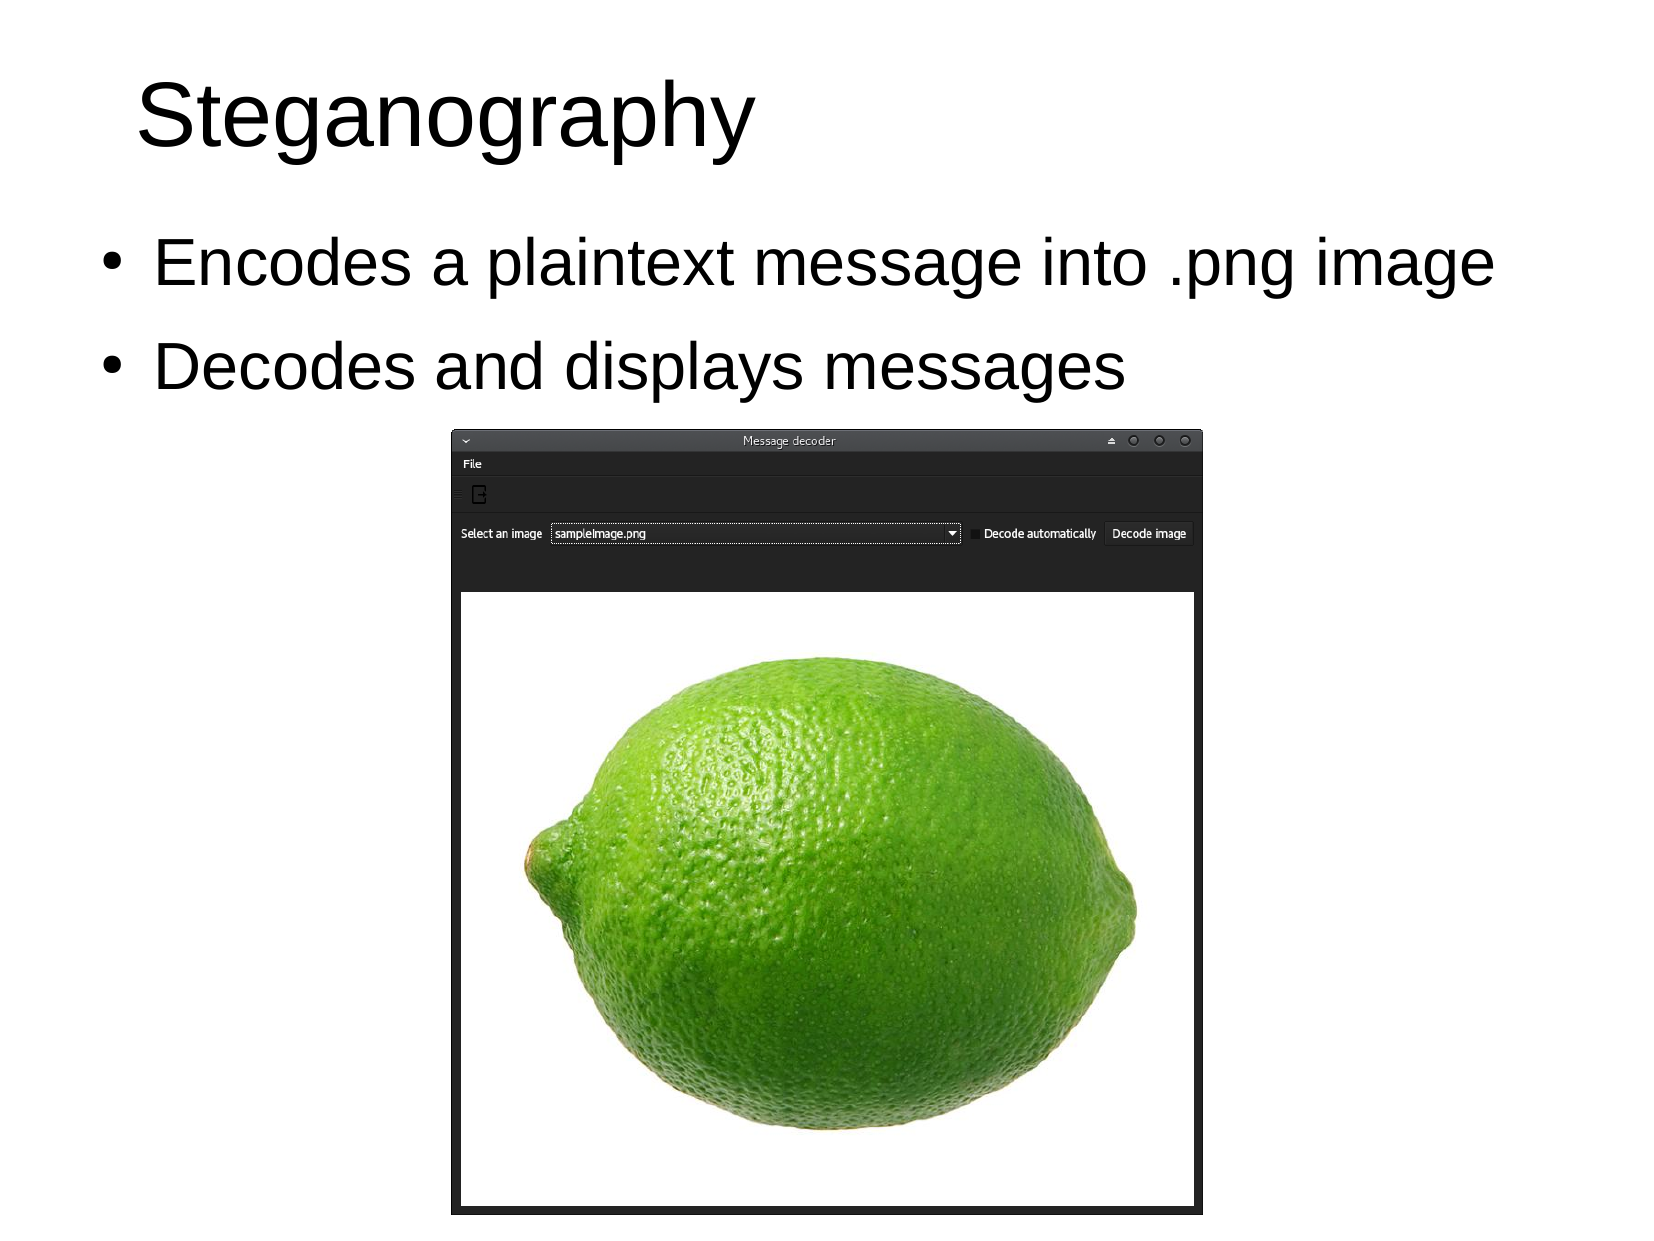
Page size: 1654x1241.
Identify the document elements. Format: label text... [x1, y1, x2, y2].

list Encodes a plaintext message into .png image Decodes and displays messages [82, 225, 1571, 1216]
picture [451, 429, 1203, 1216]
title Steganography [135, 49, 1571, 181]
